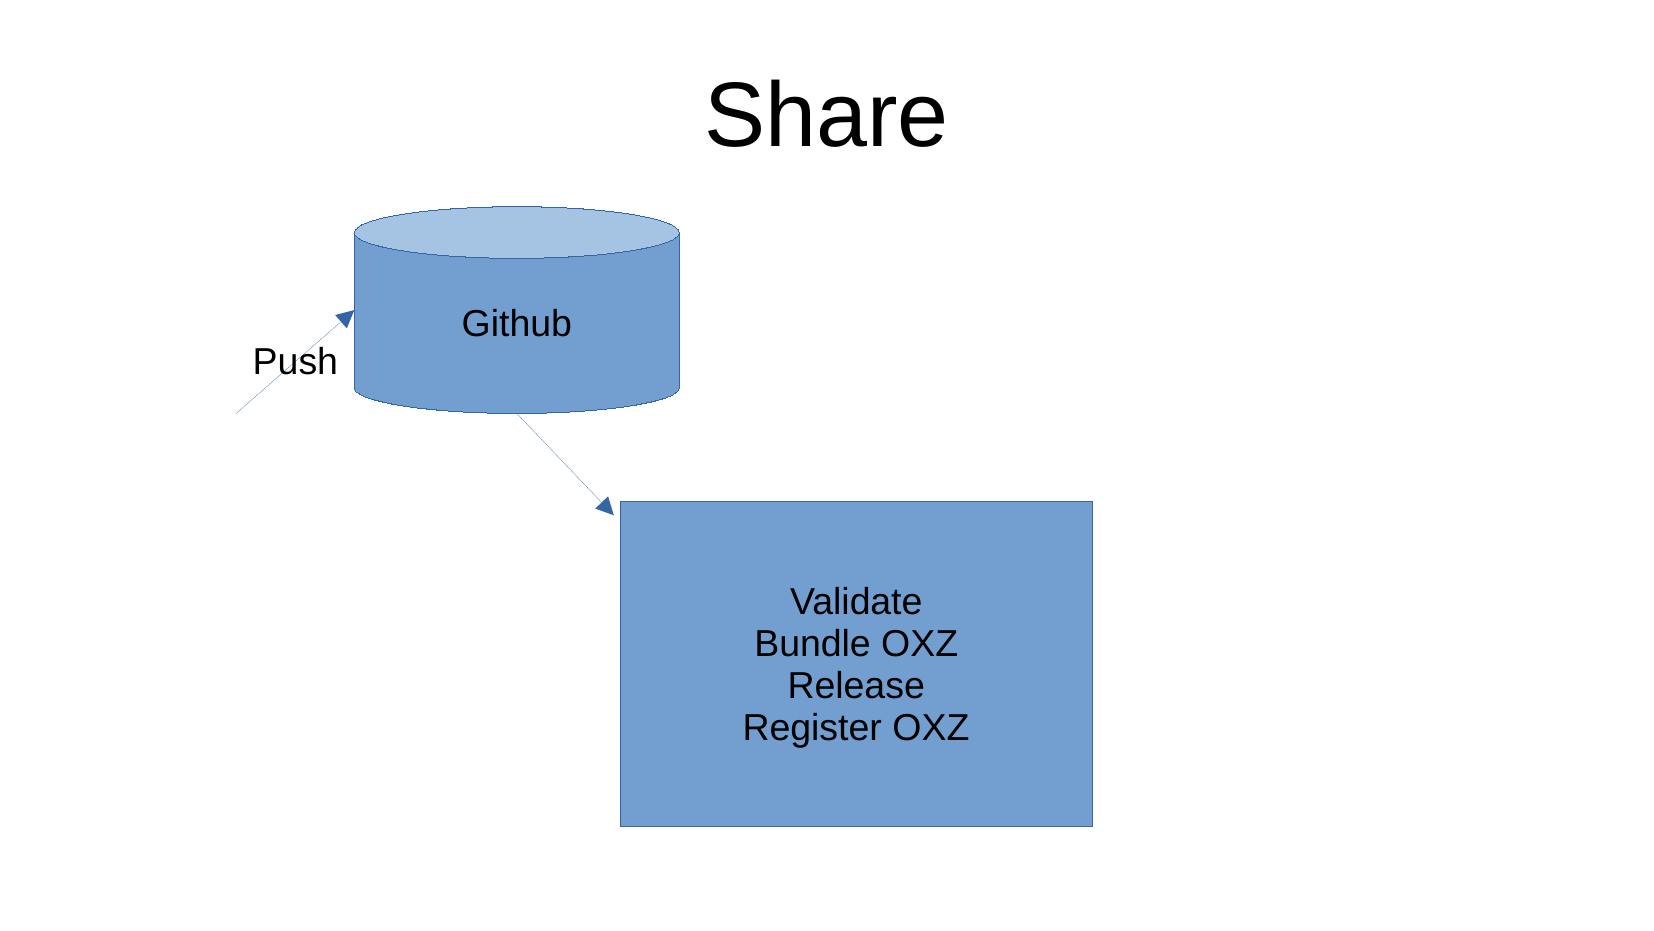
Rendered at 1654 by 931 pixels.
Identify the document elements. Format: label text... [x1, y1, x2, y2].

title Share [82, 37, 1571, 193]
text_box Github [354, 234, 680, 414]
text_box Validate Bundle OXZ Release Register OXZ [620, 501, 1093, 827]
